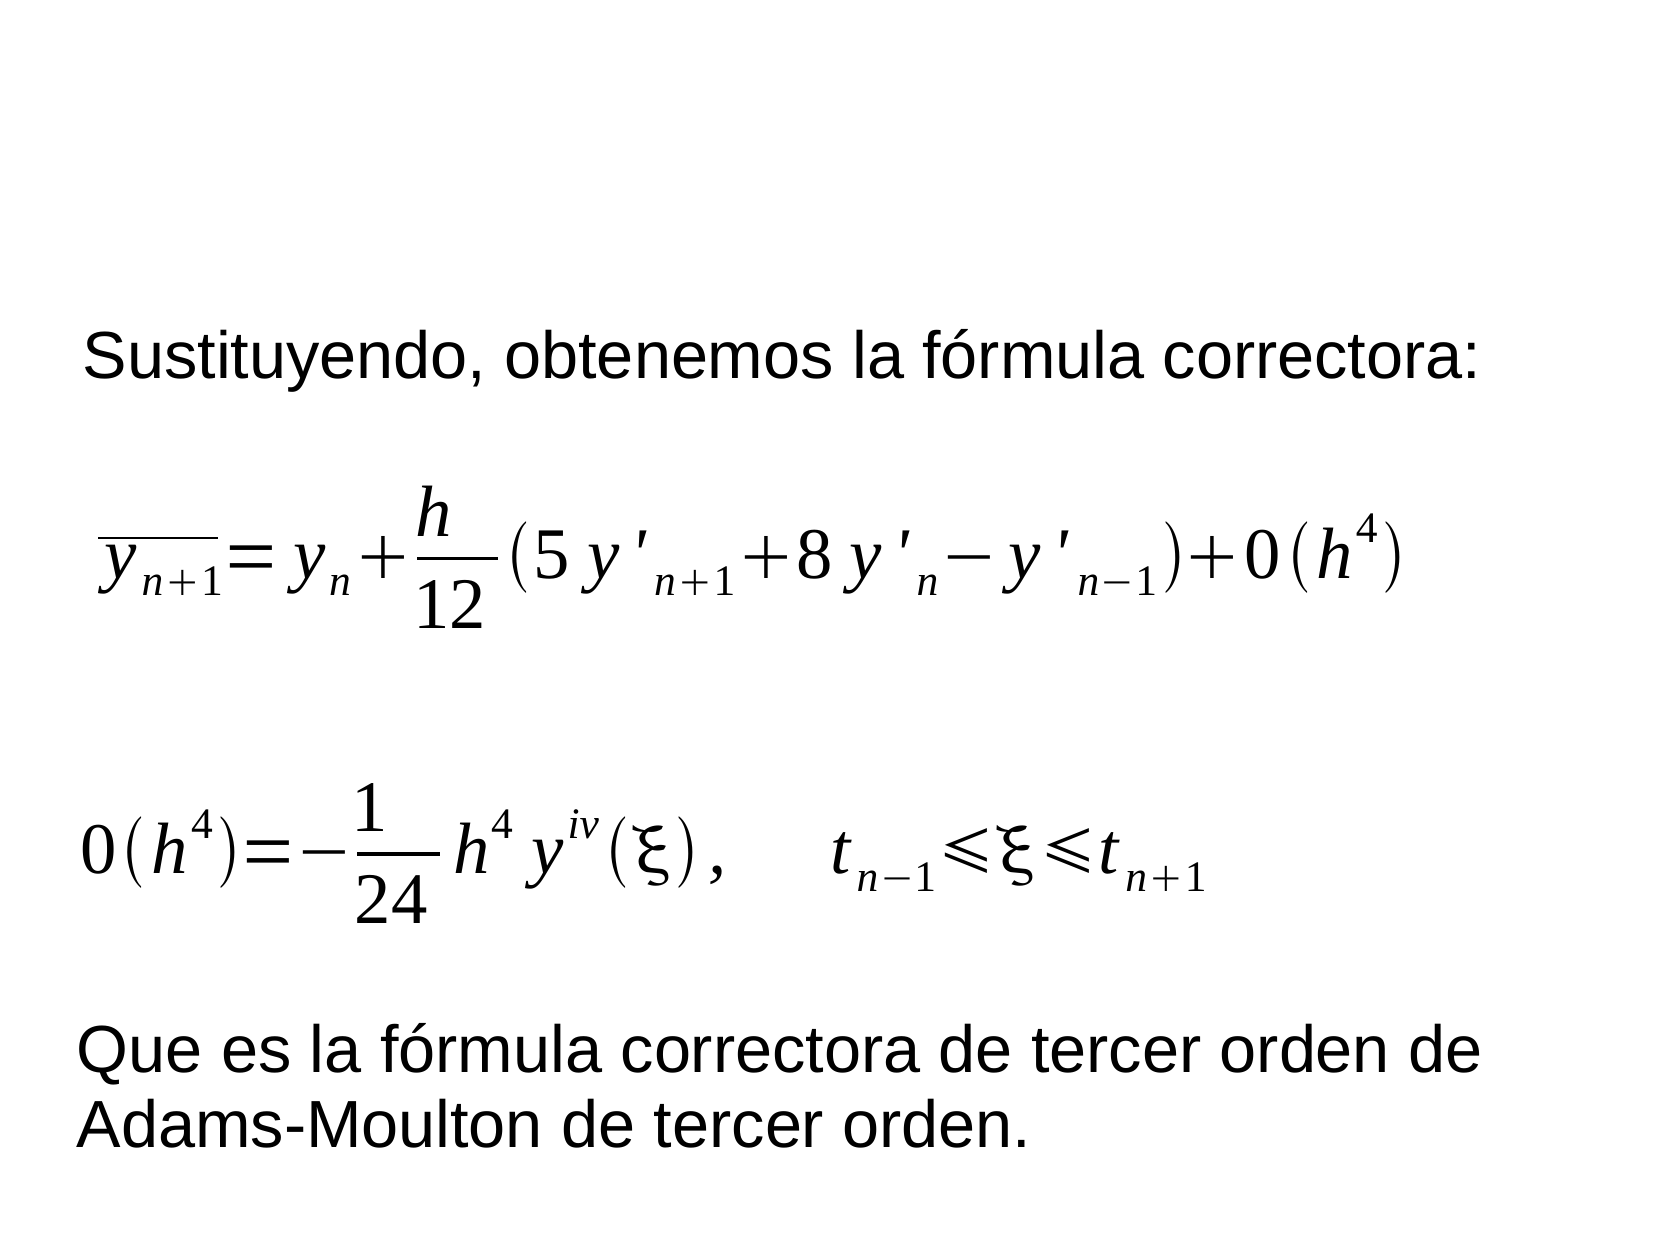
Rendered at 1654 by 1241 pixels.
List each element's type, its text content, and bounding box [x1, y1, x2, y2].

text_box Que es la fórmula correctora de tercer orden de Adams-Moulton de tercer orden. [76, 1011, 1565, 1162]
chart [72, 767, 1213, 940]
chart [88, 472, 1411, 645]
subtitle Sustituyendo, obtenemos la fórmula correctora: [82, 297, 1571, 414]
